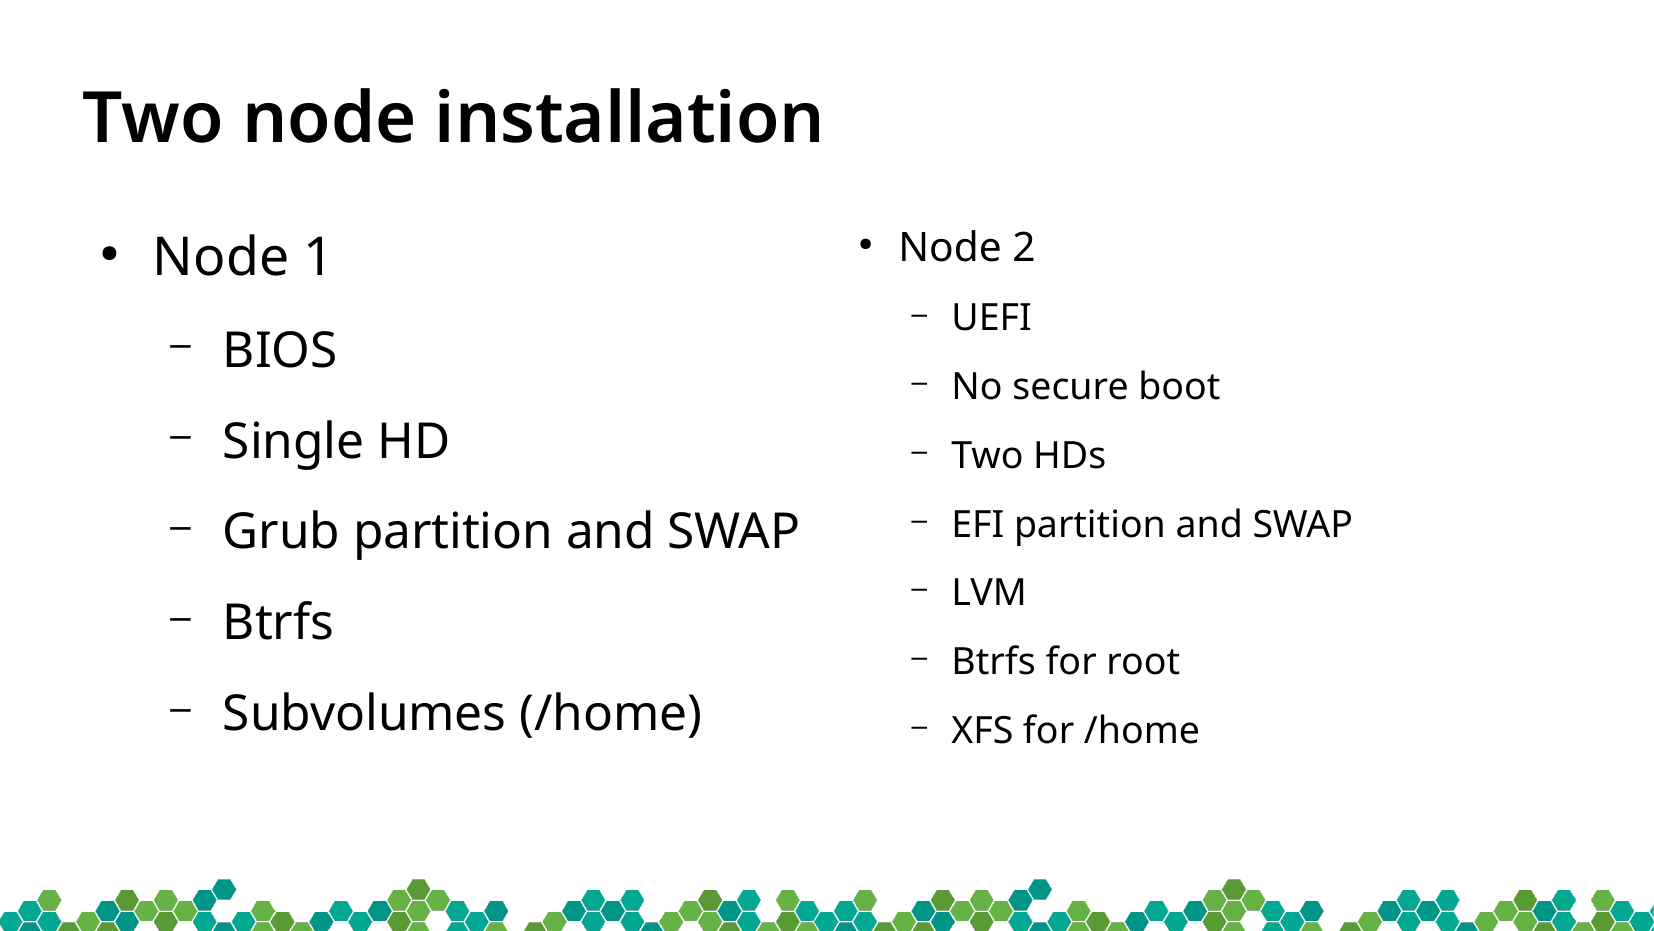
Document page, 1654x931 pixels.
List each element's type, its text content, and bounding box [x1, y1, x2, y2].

picture [0, 871, 1654, 931]
list Node 2 UEFI No secure boot Two HDs EFI partition and SWAP LVM Btrfs for root XFS for /home [845, 217, 1572, 758]
list Node 1 BIOS Single HD Grub partition and SWAP Btrfs Subvolumes (/home) [82, 217, 809, 758]
title Two node installation [82, 37, 1571, 193]
